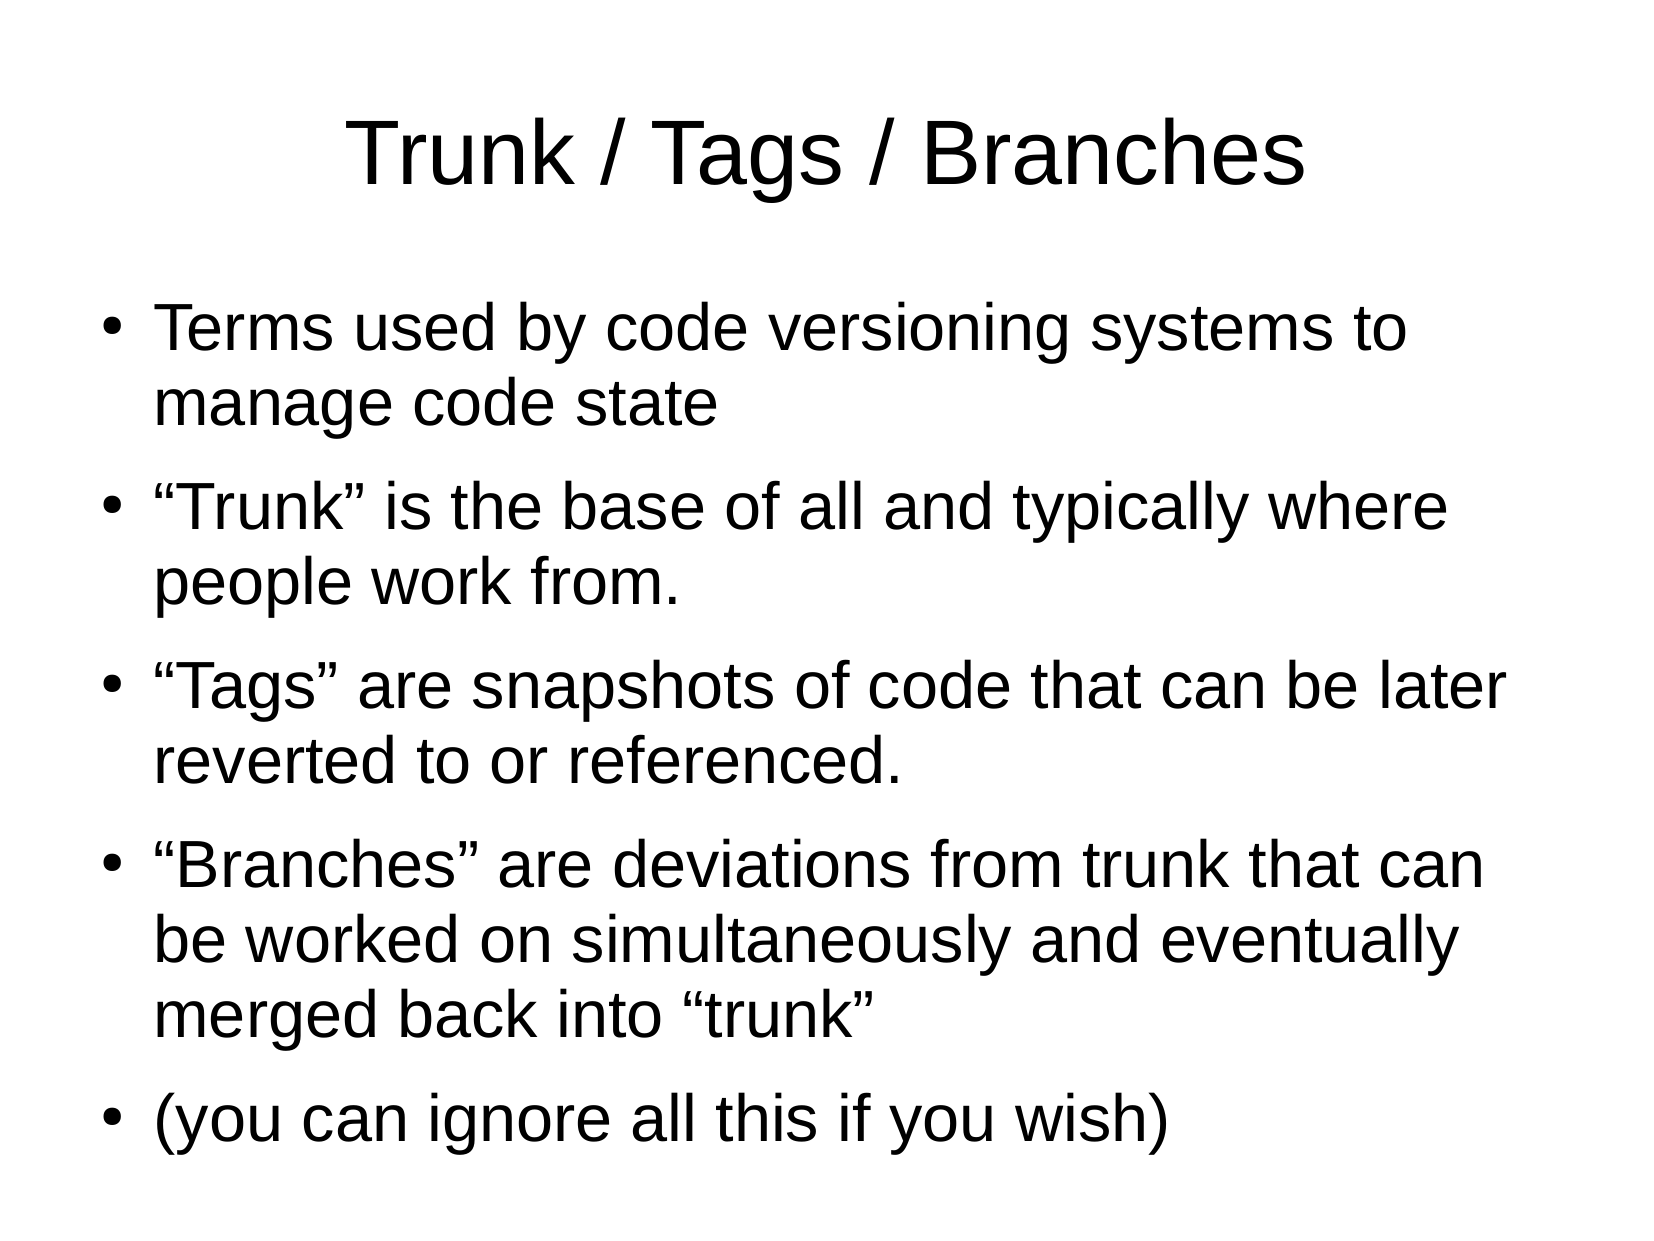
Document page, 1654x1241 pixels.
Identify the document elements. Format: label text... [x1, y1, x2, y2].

title Trunk / Tags / Branches [82, 56, 1571, 250]
list Terms used by code versioning systems to manage code state “Trunk” is the base of all and typically where people work from. “Tags” are snapshots of code that can be later reverted to or referenced. “Branches” are deviations from trunk that can be worked on simultaneously and eventually merged back into “trunk” (you can ignore all this if you wish) [82, 290, 1571, 1151]
